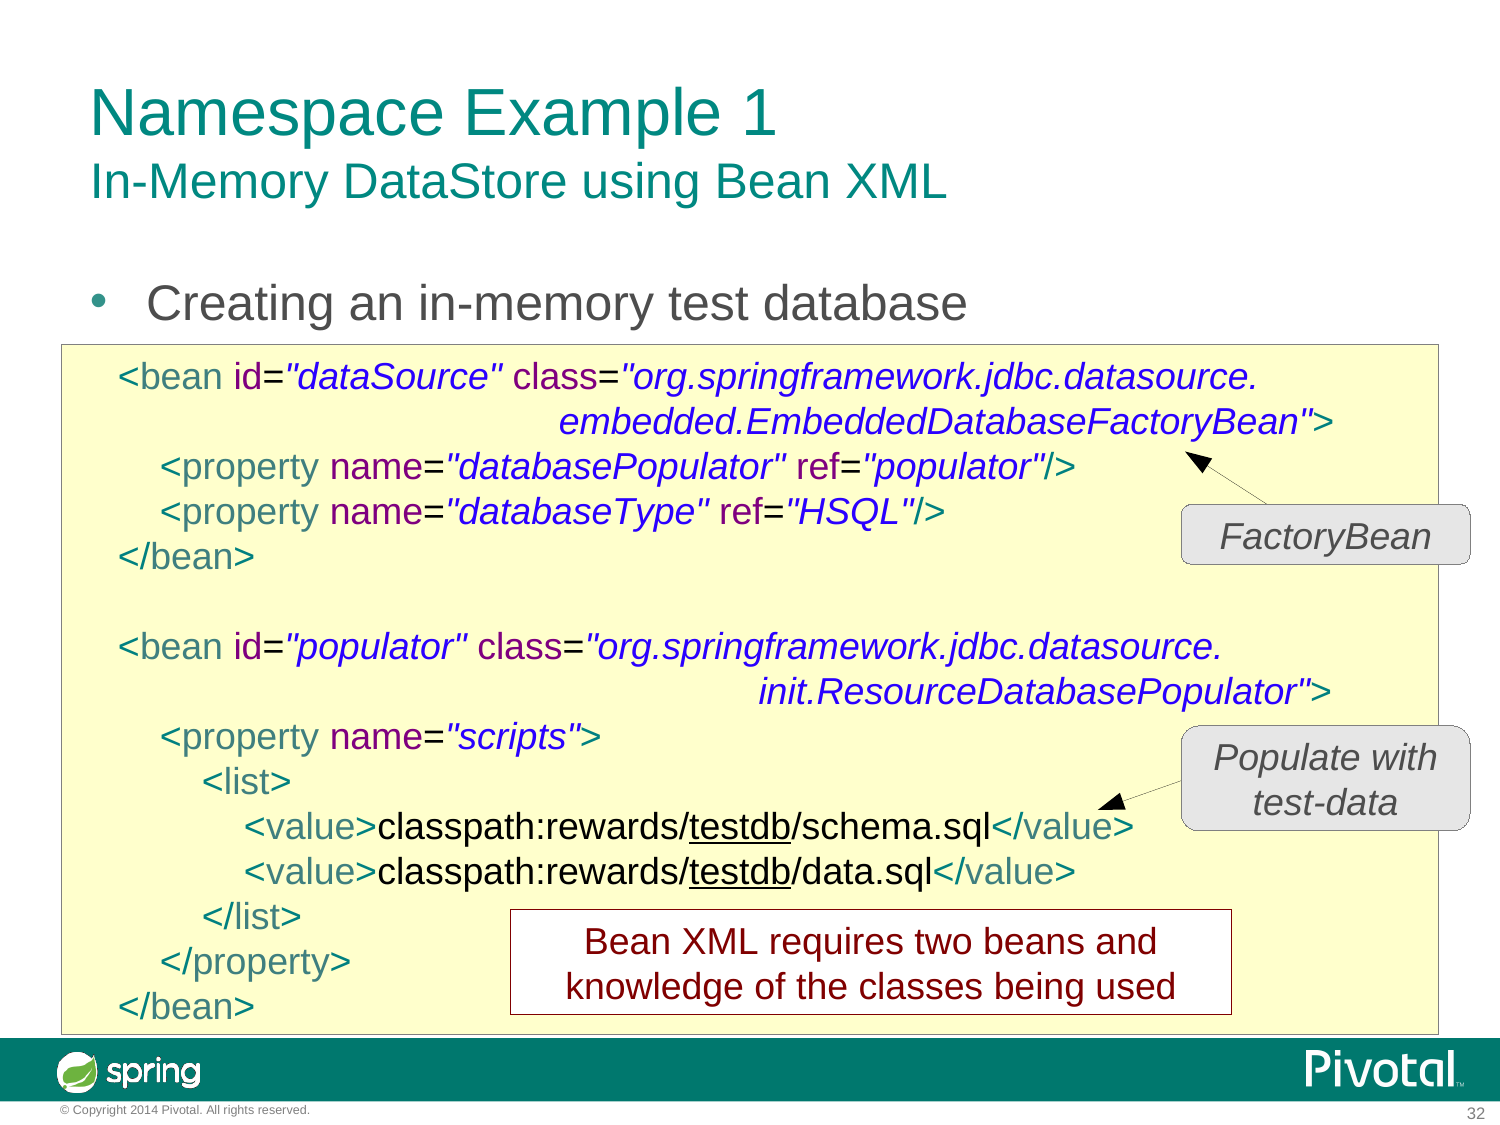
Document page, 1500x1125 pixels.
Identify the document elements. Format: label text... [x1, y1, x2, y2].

title Namespace Example 1 In-Memory DataStore using Bean XML [75, 45, 1426, 233]
picture [32, 1041, 210, 1103]
list Creating an in-memory test database [75, 262, 1426, 344]
picture [1306, 1050, 1464, 1087]
text_box FactoryBean [1181, 504, 1471, 565]
text_box <bean id="dataSource" class="org.springframework.jdbc.datasource. embedded.EmbeddedDatabaseFactoryBean"> <property name="databasePopulator" ref="populator"/> <property name="databaseType" ref="HSQL"/> </bean> <bean id="populator" class="org.springframework.jdbc.datasource. init.ResourceDatabasePopulator"> <property name="scripts"> <list> <value>classpath:rewards/testdb/schema.sql</value> <value>classpath:rewards/testdb/data.sql</value> </list> </property> </bean> [61, 344, 1439, 1035]
text_box Bean XML requires two beans and knowledge of the classes being used [510, 909, 1232, 1015]
text_box Populate with test-data [1181, 725, 1471, 831]
